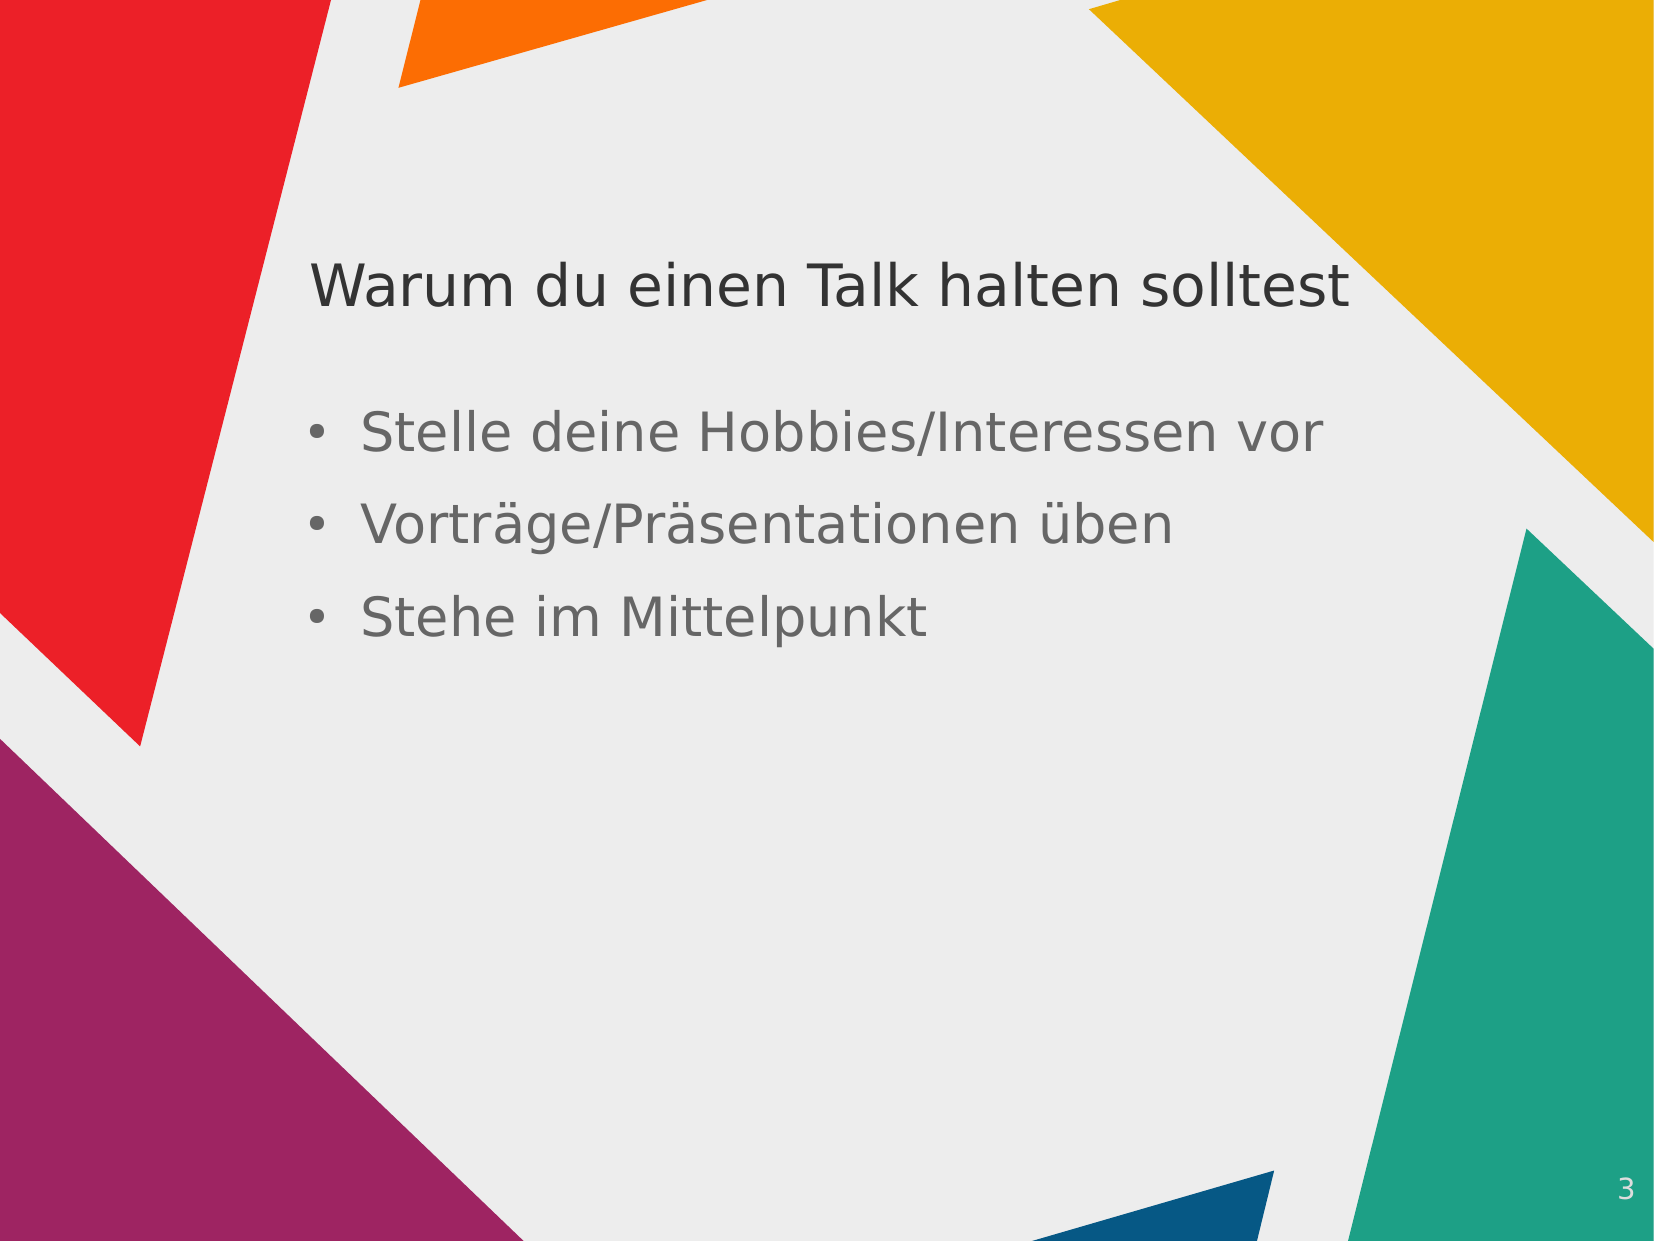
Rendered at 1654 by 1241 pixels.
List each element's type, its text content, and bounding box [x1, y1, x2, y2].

title Warum du einen Talk halten solltest [289, 182, 1372, 391]
list Stelle deine Hobbies/Interessen vor Vorträge/Präsentationen üben Stehe im Mittelpunkt [289, 401, 1372, 1201]
